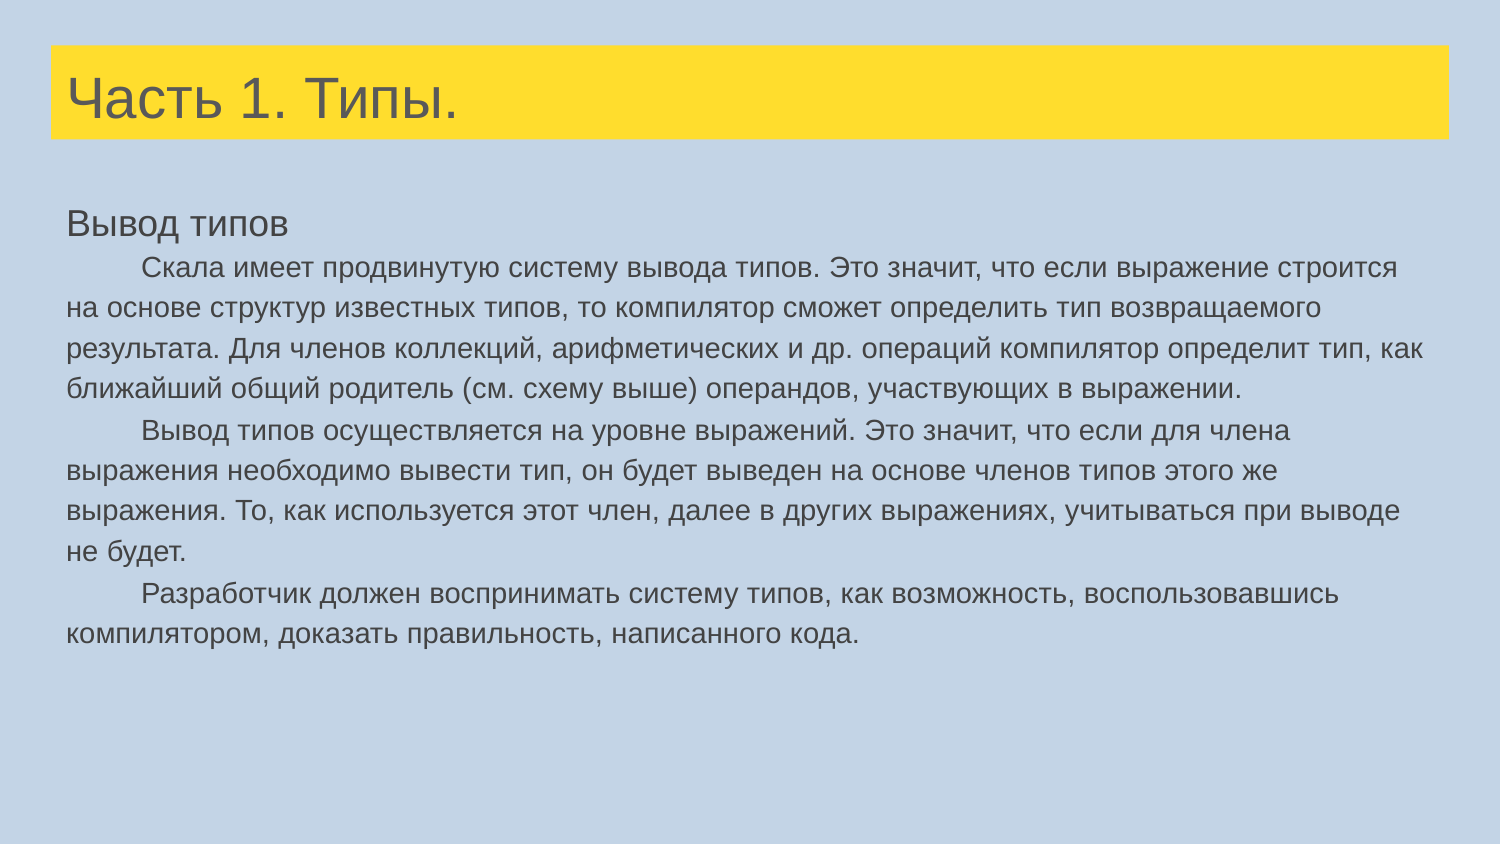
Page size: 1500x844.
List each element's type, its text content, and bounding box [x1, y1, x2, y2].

text_box Вывод типов Скала имеет продвинутую систему вывода типов. Это значит, что если выражение строится на основе структур известных типов, то компилятор сможет определить тип возвращаемого результата. Для членов коллекций, арифметических и др. операций компилятор определит тип, как ближайший общий родитель (см. схему выше) операндов, участвующих в выражении. Вывод типов осуществляется на уровне выражений. Это значит, что если для члена выражения необходимо вывести тип, он будет выведен на основе членов типов этого же выражения. То, как используется этот член, далее в других выражениях, учитываться при выводе не будет. Разработчик должен воспринимать систему типов, как возможность, воспользовавшись компилятором, доказать правильность, написанного кода. [51, 183, 1449, 809]
title Часть 1. Типы. [51, 45, 1449, 140]
